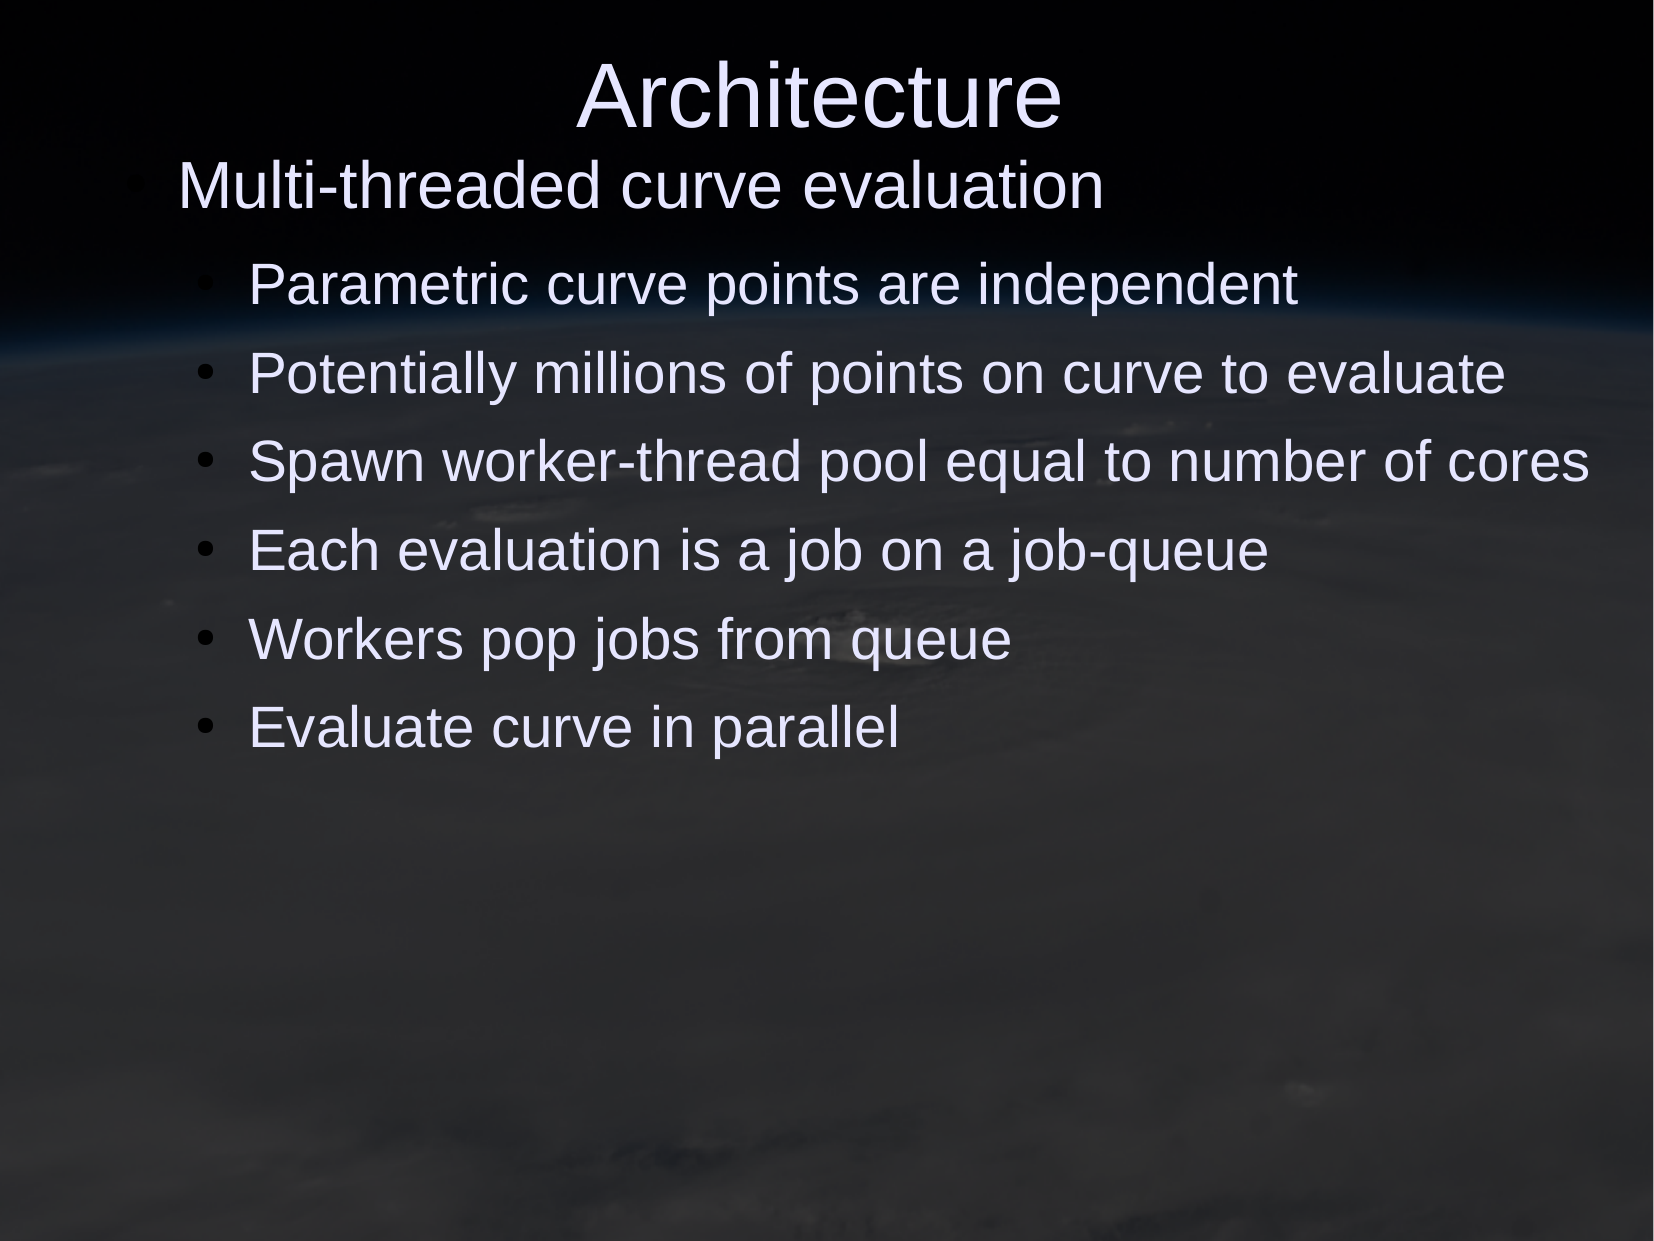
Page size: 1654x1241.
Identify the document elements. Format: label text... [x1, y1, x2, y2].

list Multi-threaded curve evaluation Parametric curve points are independent Potentially millions of points on curve to evaluate Spawn worker-thread pool equal to number of cores Each evaluation is a job on a job-queue Workers pop jobs from queue Evaluate curve in parallel [106, 147, 1595, 952]
picture [0, 0, 1654, 1241]
title Architecture [76, 0, 1565, 193]
